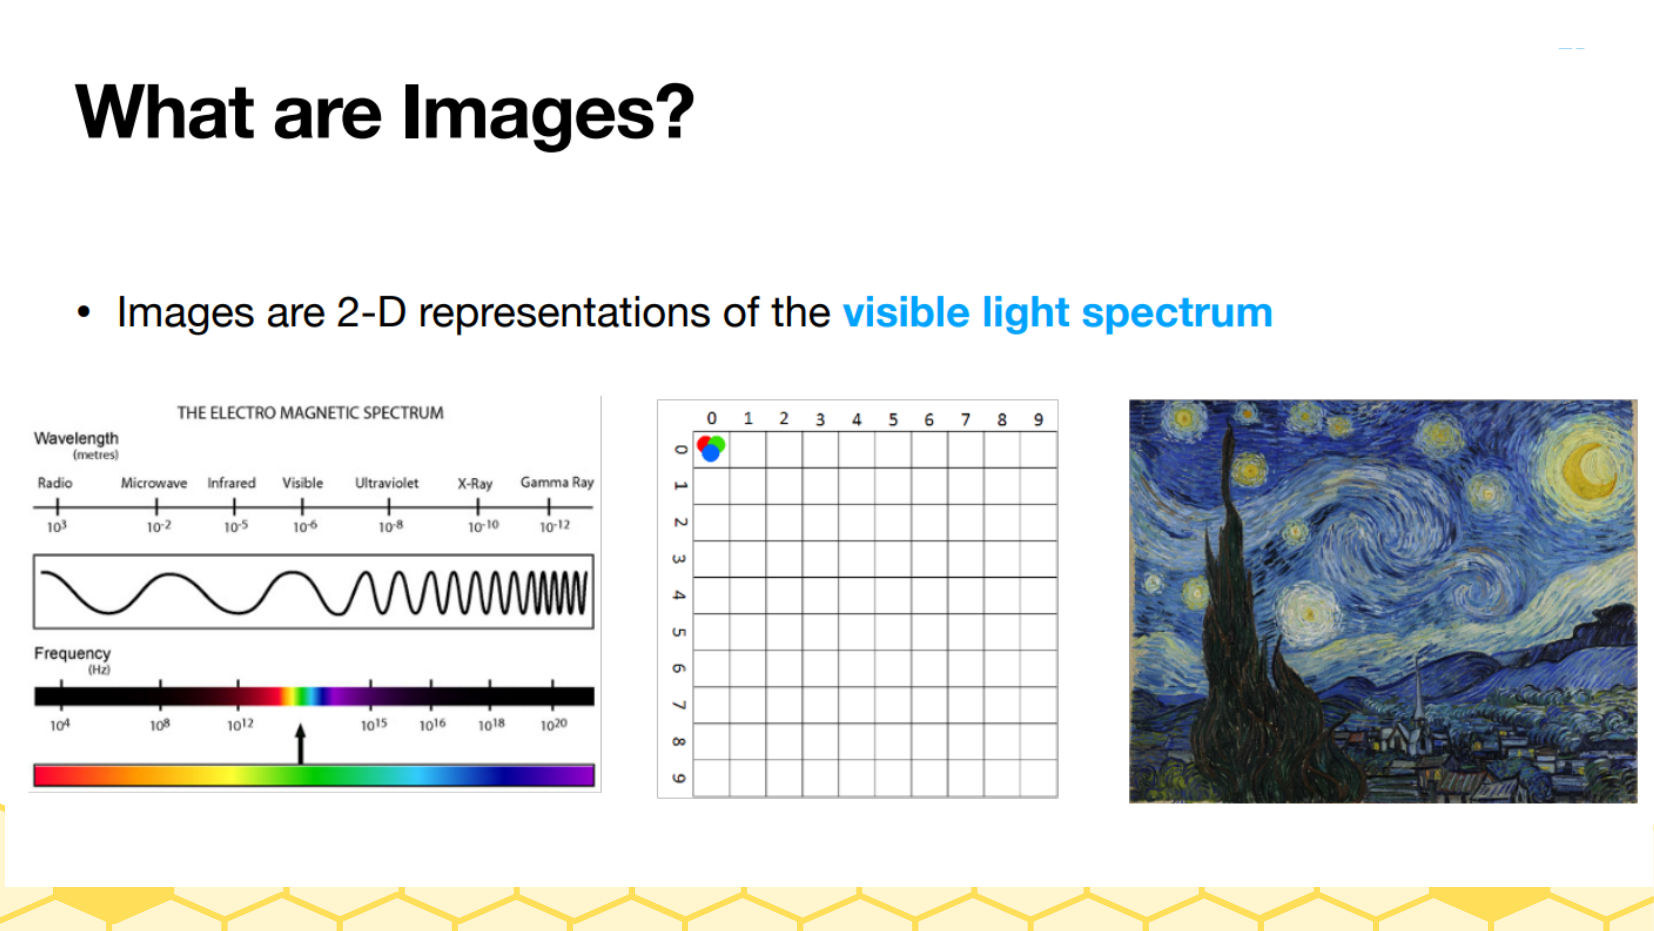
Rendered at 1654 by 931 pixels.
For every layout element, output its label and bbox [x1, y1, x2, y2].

picture [5, 48, 1654, 887]
